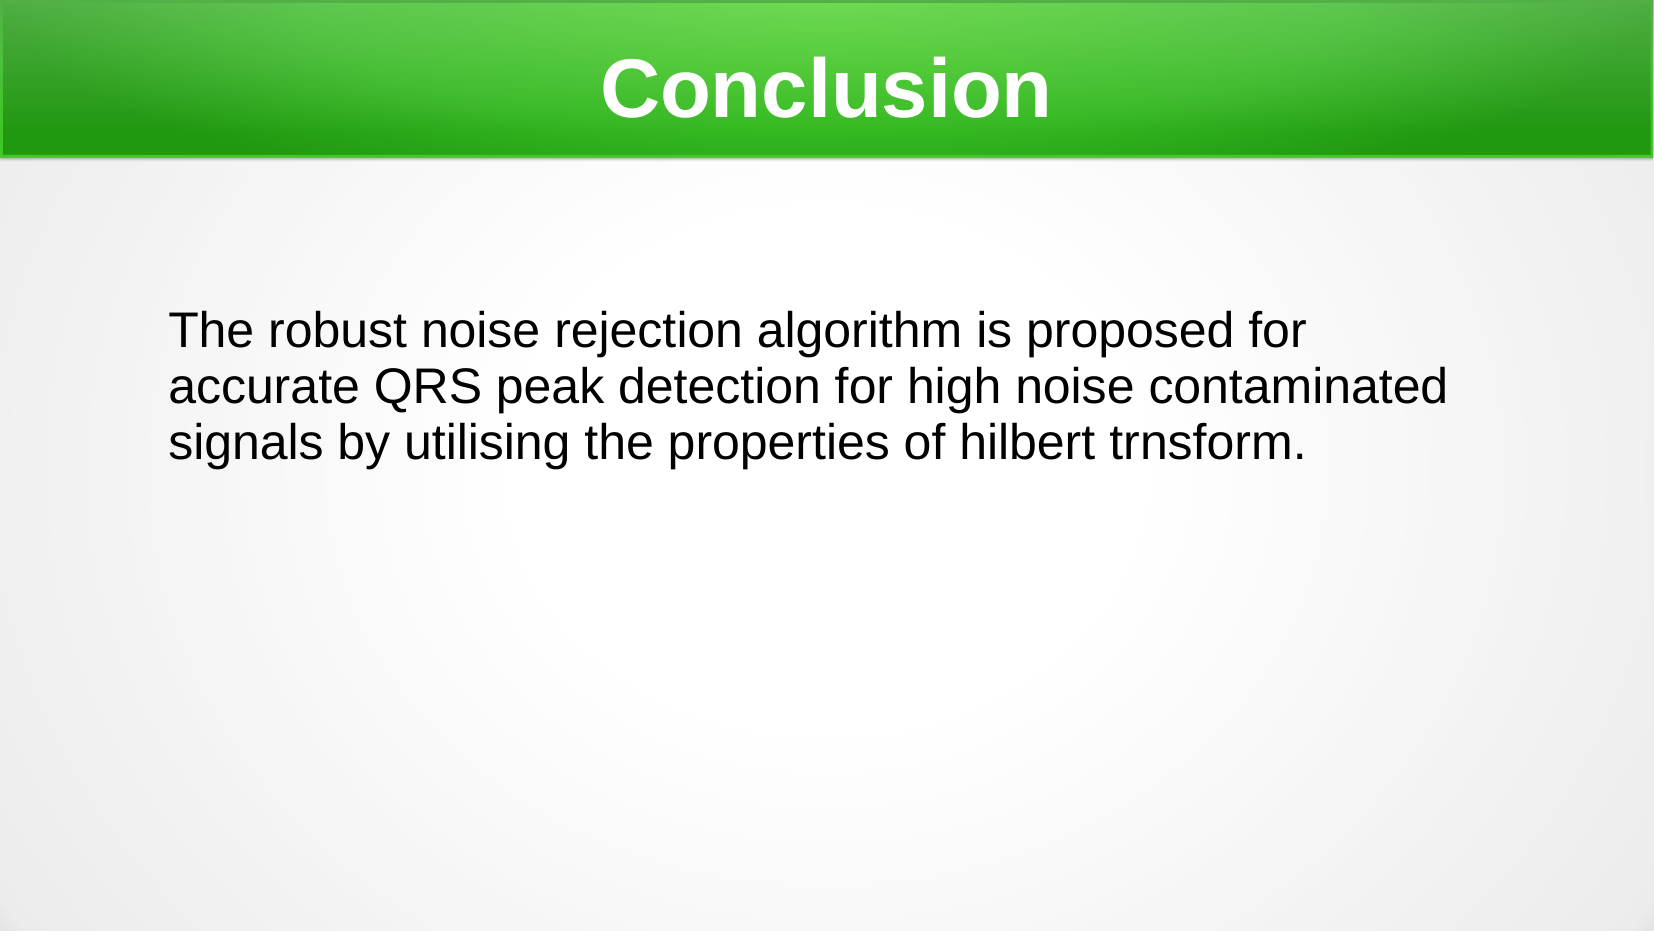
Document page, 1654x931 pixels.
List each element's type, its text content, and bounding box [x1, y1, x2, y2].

title Conclusion [82, 35, 1571, 142]
text_box The robust noise rejection algorithm is proposed for accurate QRS peak detection for high noise contaminated signals by utilising the properties of hilbert trnsform. [153, 295, 1483, 479]
